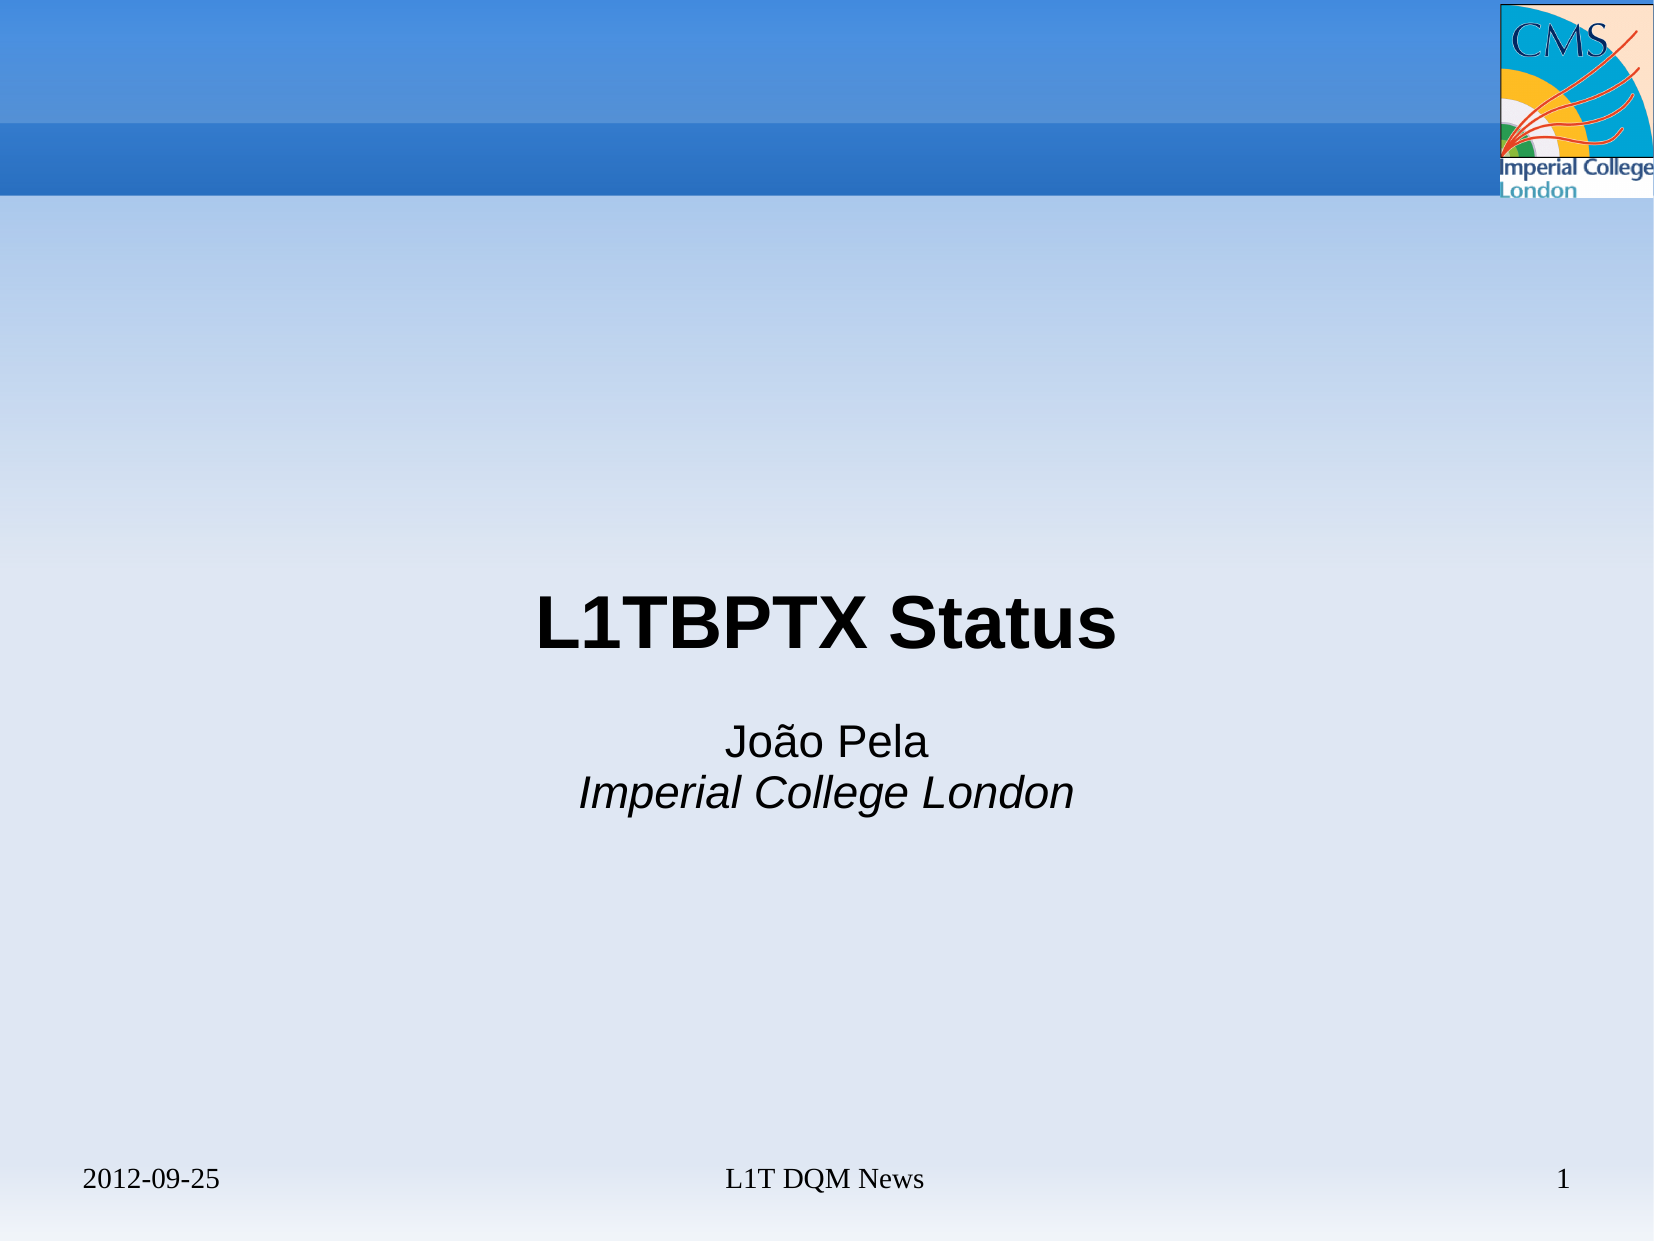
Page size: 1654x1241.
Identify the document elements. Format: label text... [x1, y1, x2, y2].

picture [0, 0, 1654, 1241]
subtitle L1TBPTX Status João Pela Imperial College London [82, 290, 1571, 1109]
